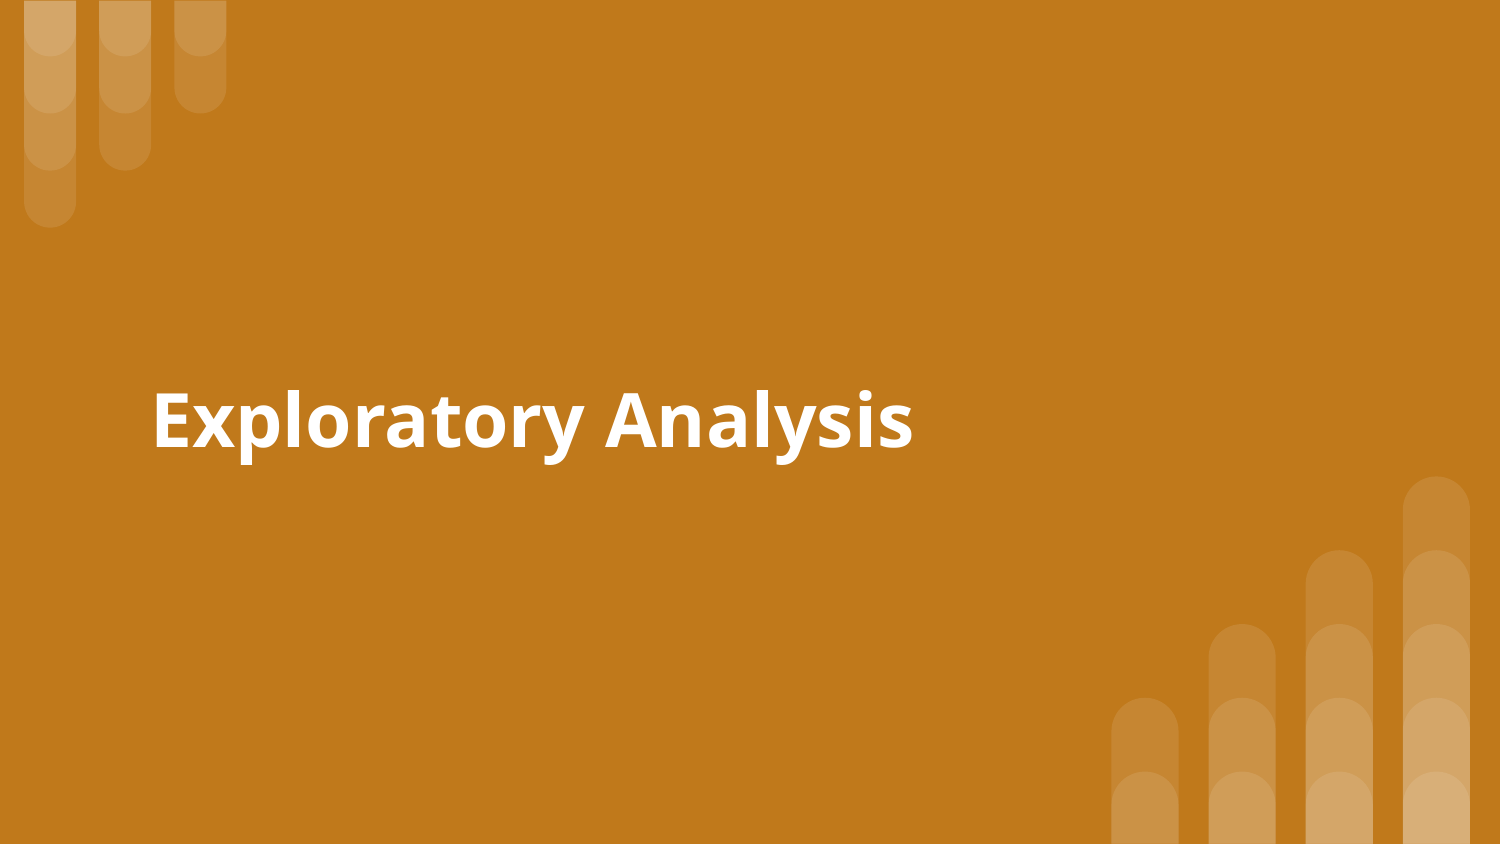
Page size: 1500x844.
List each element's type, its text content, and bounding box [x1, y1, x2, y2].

title Exploratory Analysis [135, 264, 1097, 572]
